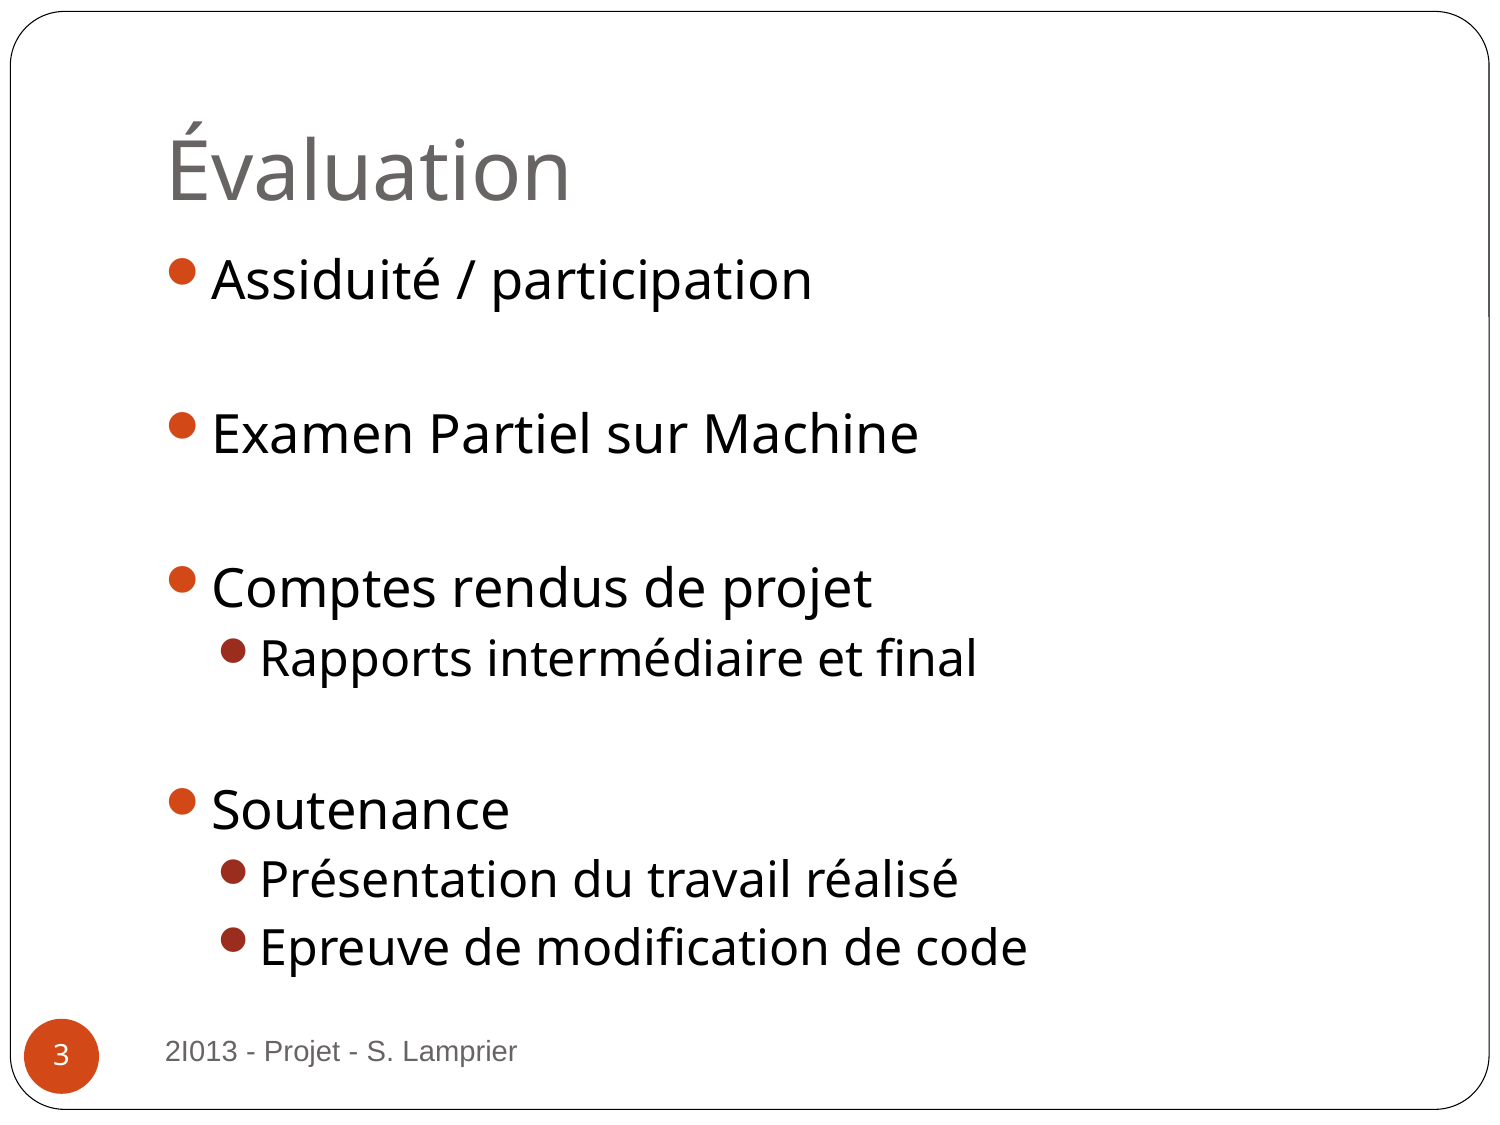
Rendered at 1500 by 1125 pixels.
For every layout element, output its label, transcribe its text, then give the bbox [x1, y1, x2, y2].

text_box 2I013 - Projet - S. Lamprier [149, 1012, 801, 1088]
list Assiduité / participation Examen Partiel sur Machine Comptes rendus de projet Rapports intermédiaire et final Soutenance Présentation du travail réalisé Epreuve de modification de code [150, 237, 1426, 988]
title Évaluation [150, 45, 1426, 233]
text_box <numéro> [23, 1018, 100, 1094]
